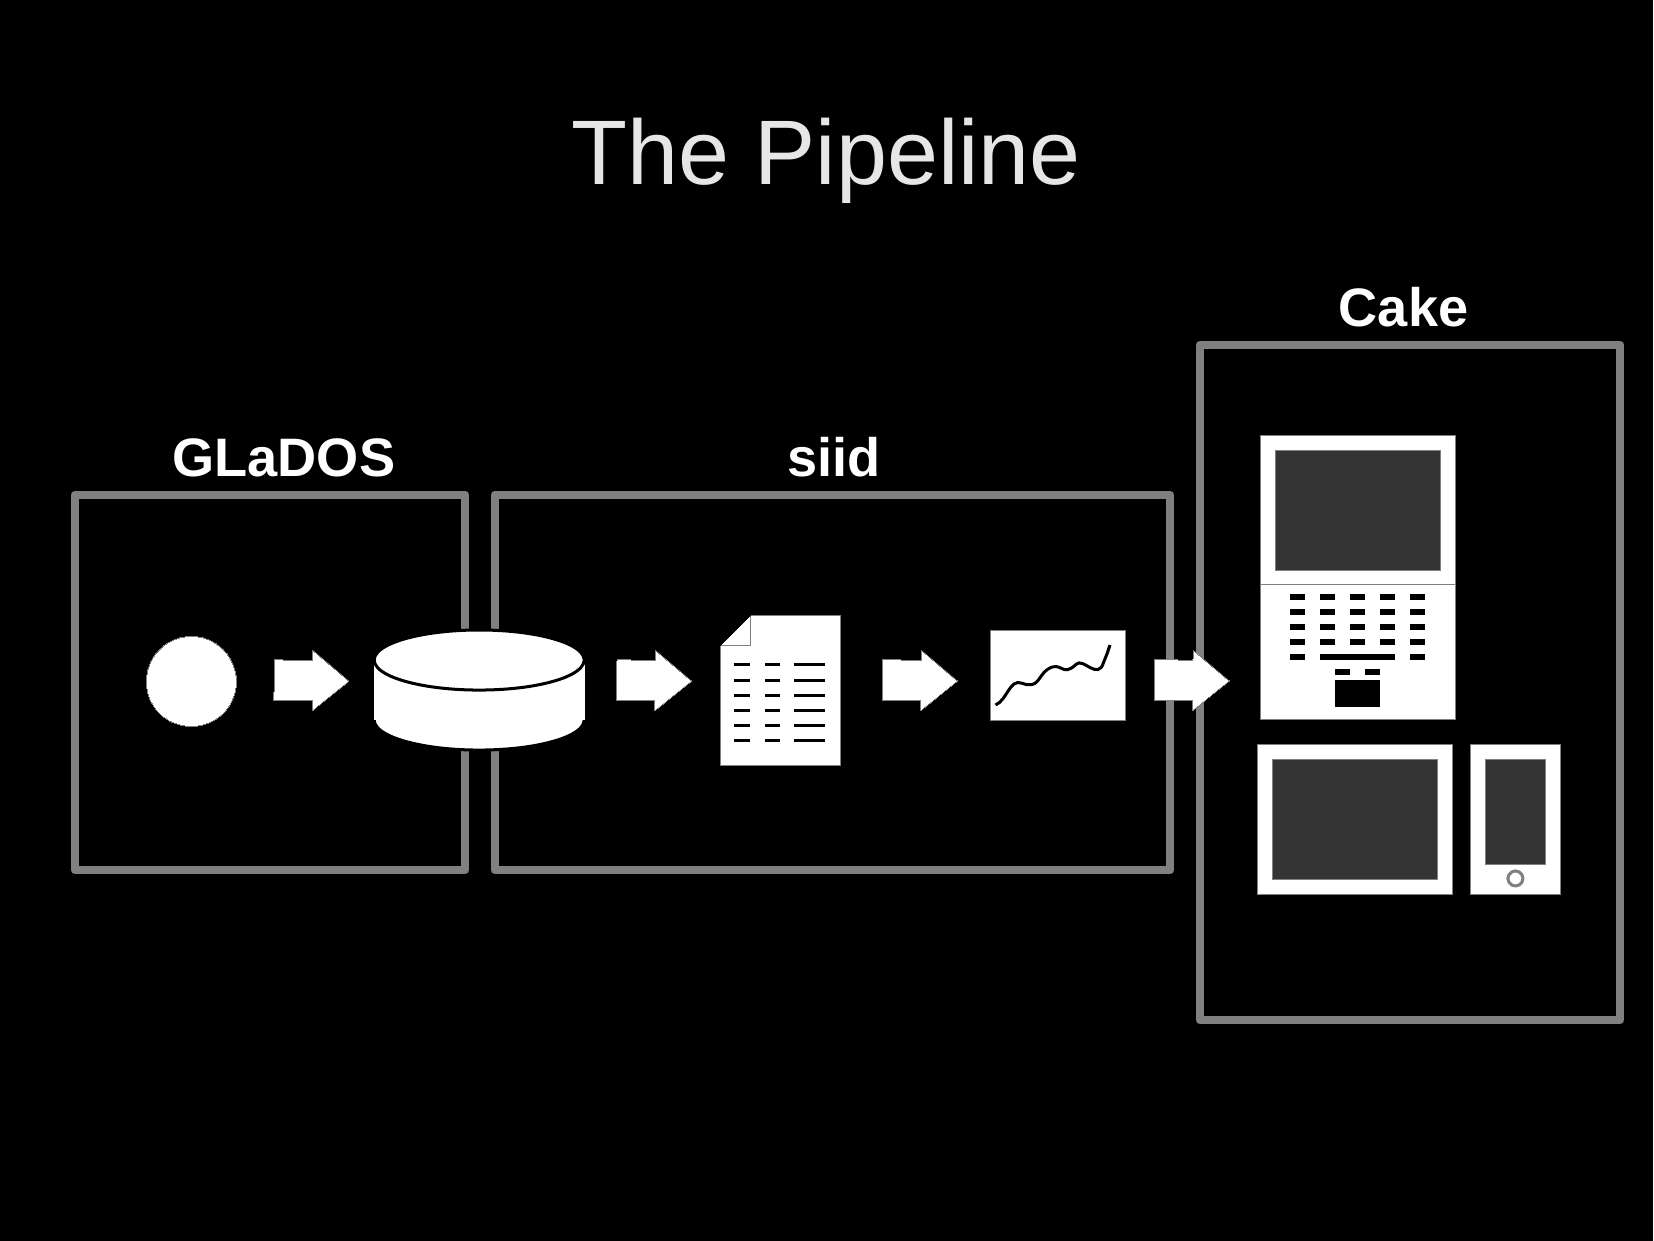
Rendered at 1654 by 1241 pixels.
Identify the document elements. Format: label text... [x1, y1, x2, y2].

text_box siid [772, 420, 896, 502]
text_box Cake [1324, 269, 1484, 351]
text_box GLaDOS [157, 420, 411, 502]
text_box [75, 345, 1621, 1021]
title The Pipeline [82, 49, 1571, 257]
